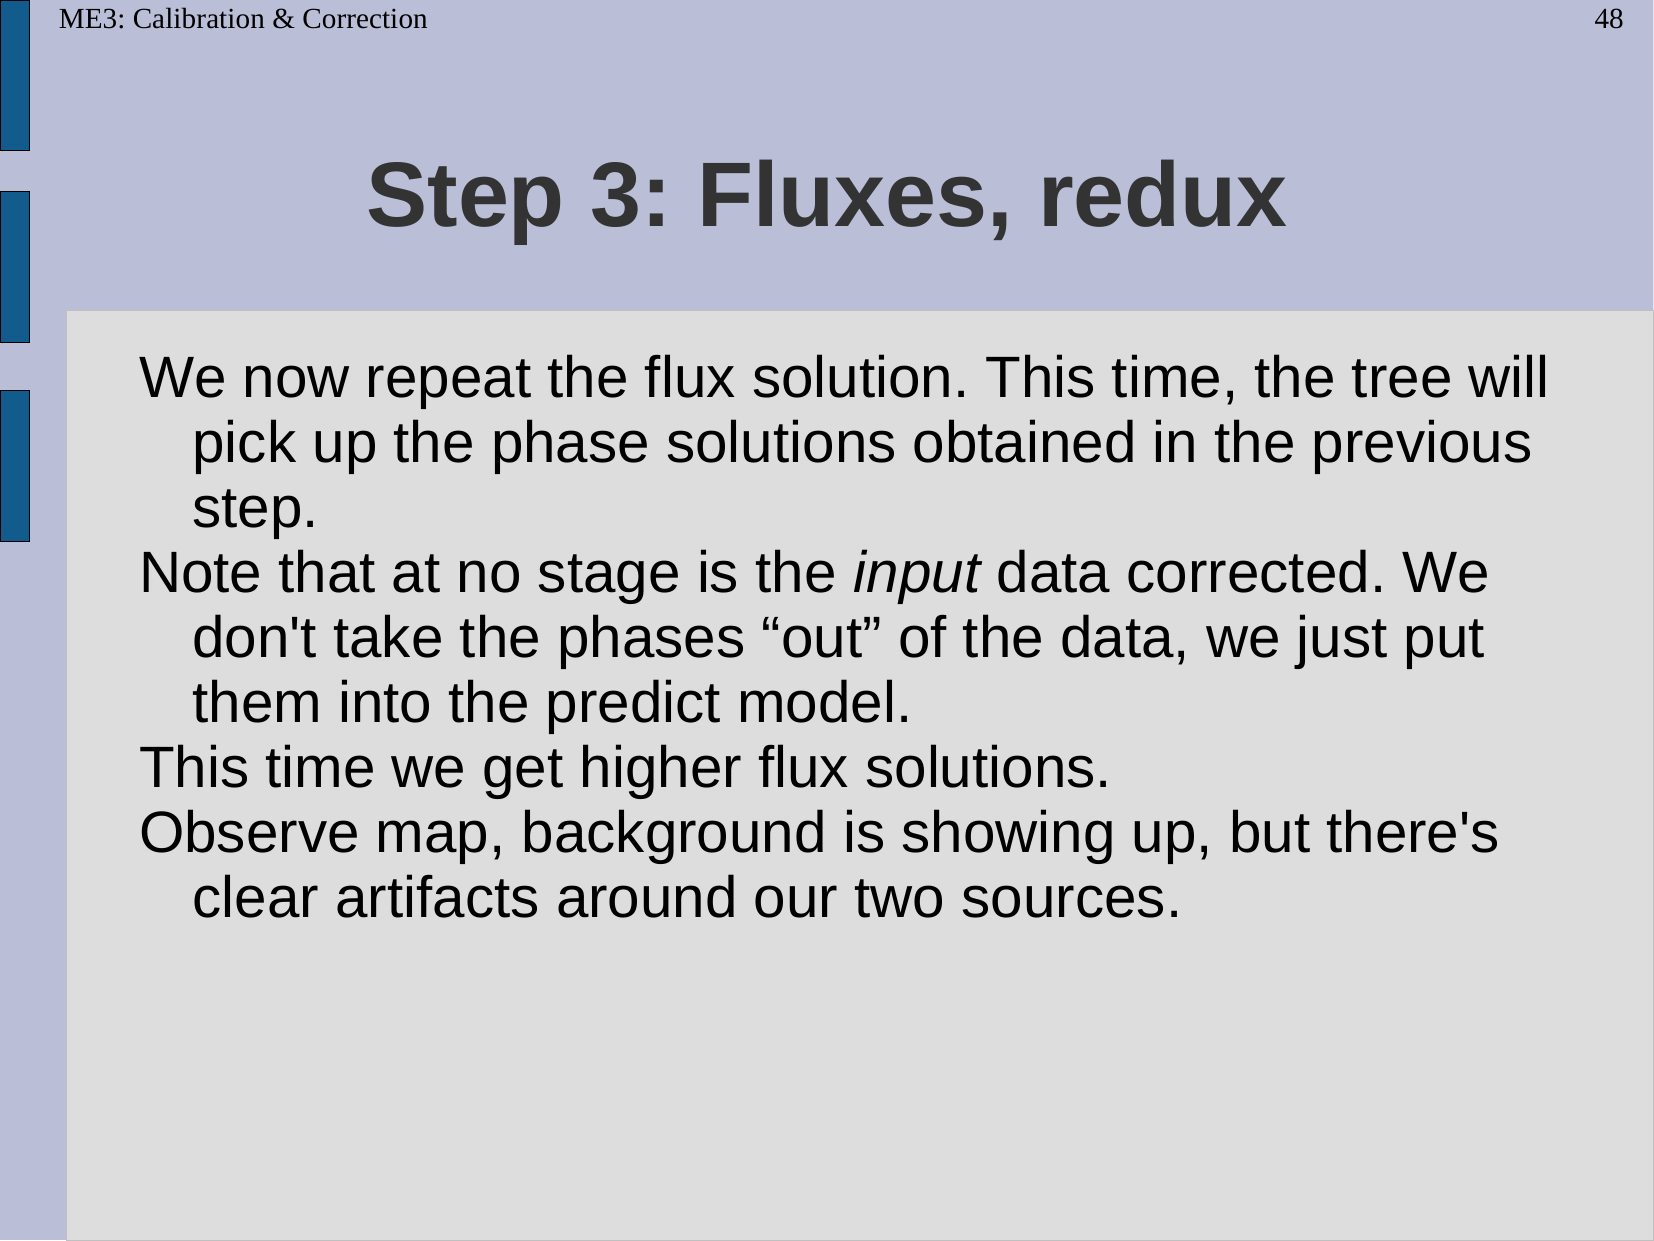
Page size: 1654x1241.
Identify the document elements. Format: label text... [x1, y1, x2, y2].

title Step 3: Fluxes, redux [121, 98, 1534, 291]
list We now repeat the flux solution. This time, the tree will pick up the phase solutions obtained in the previous step. Note that at no stage is the input data corrected. We don't take the phases “out” of the data, we just put them into the predict model. This time we get higher flux solutions. Observe map, background is showing up, but there's clear artifacts around our two sources. [121, 344, 1595, 1112]
